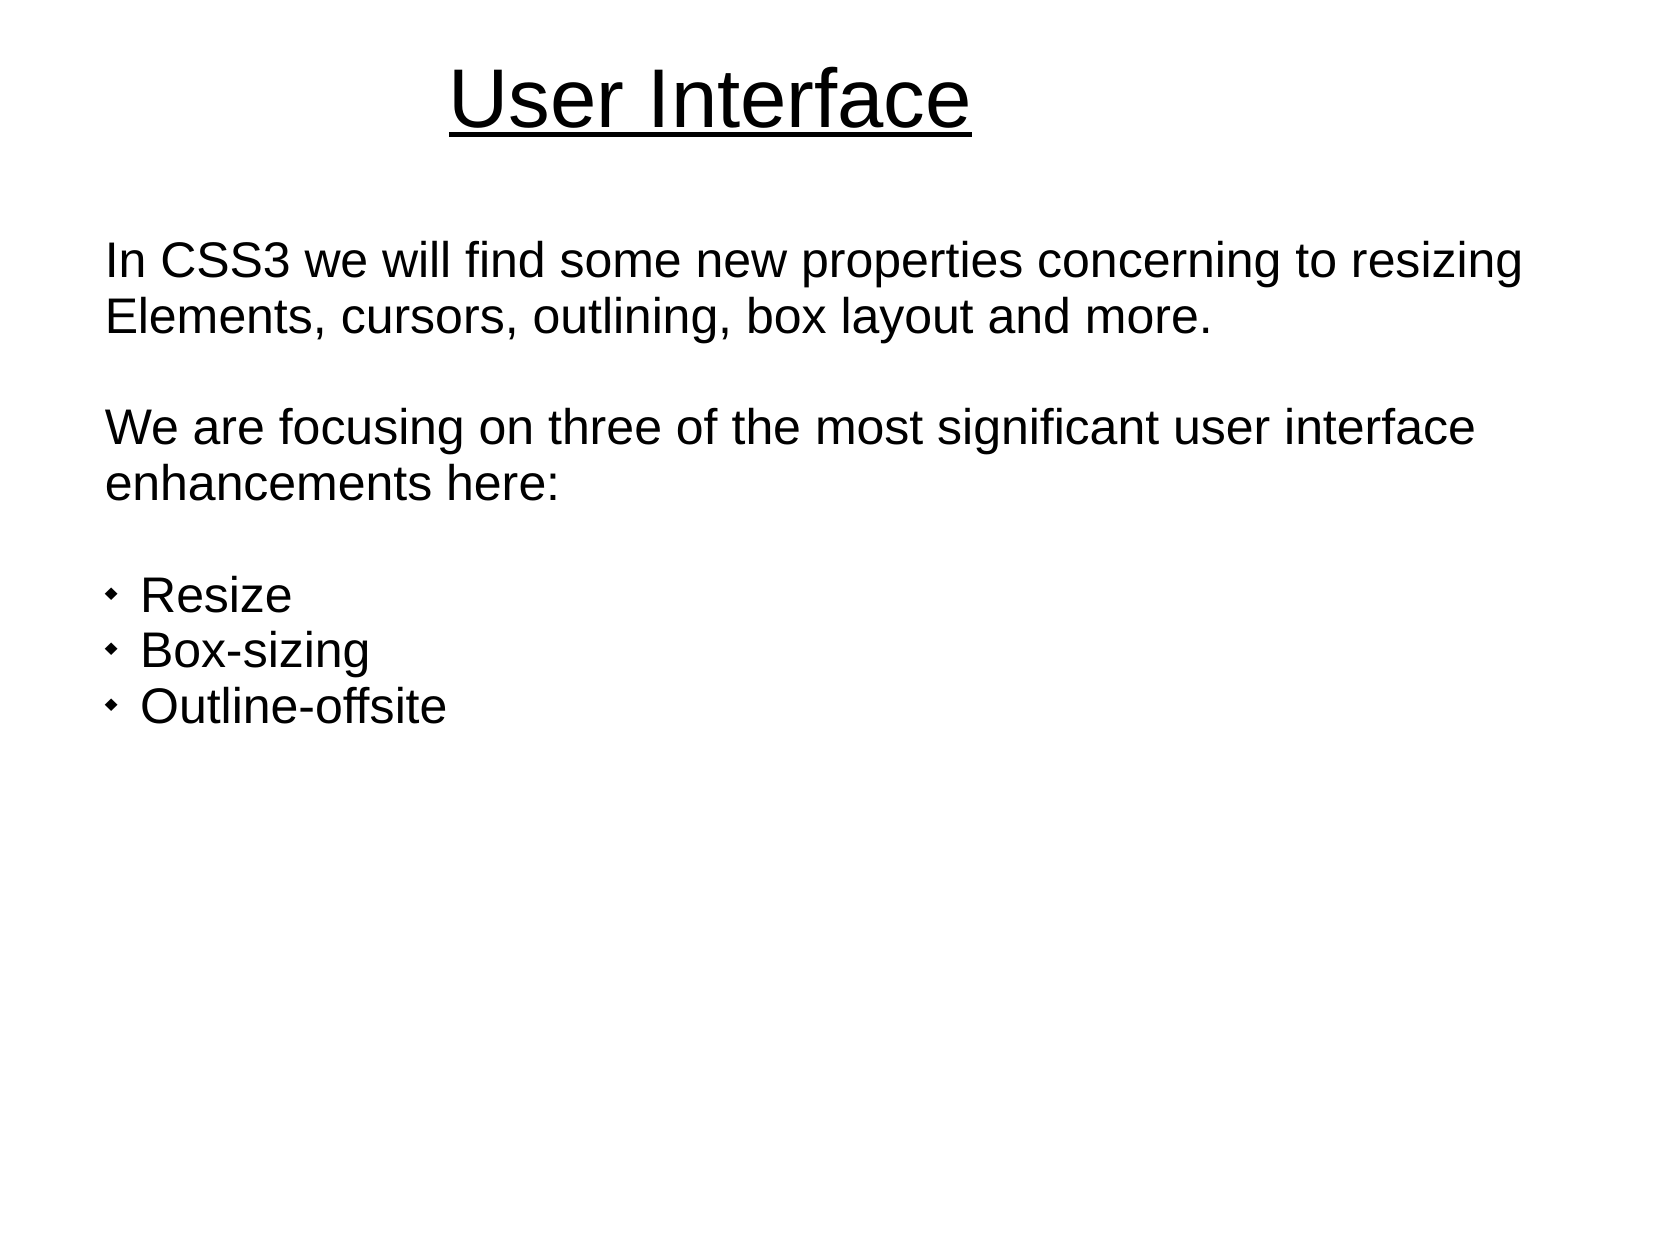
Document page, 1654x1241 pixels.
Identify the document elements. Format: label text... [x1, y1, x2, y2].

text_box In CSS3 we will find some new properties concerning to resizing Elements, cursors, outlining, box layout and more. We are focusing on three of the most significant user interface enhancements here: Resize Box-sizing Outline-offsite [90, 225, 1591, 742]
text_box [195, 15, 1411, 225]
text_box User Interface [225, 45, 1576, 153]
